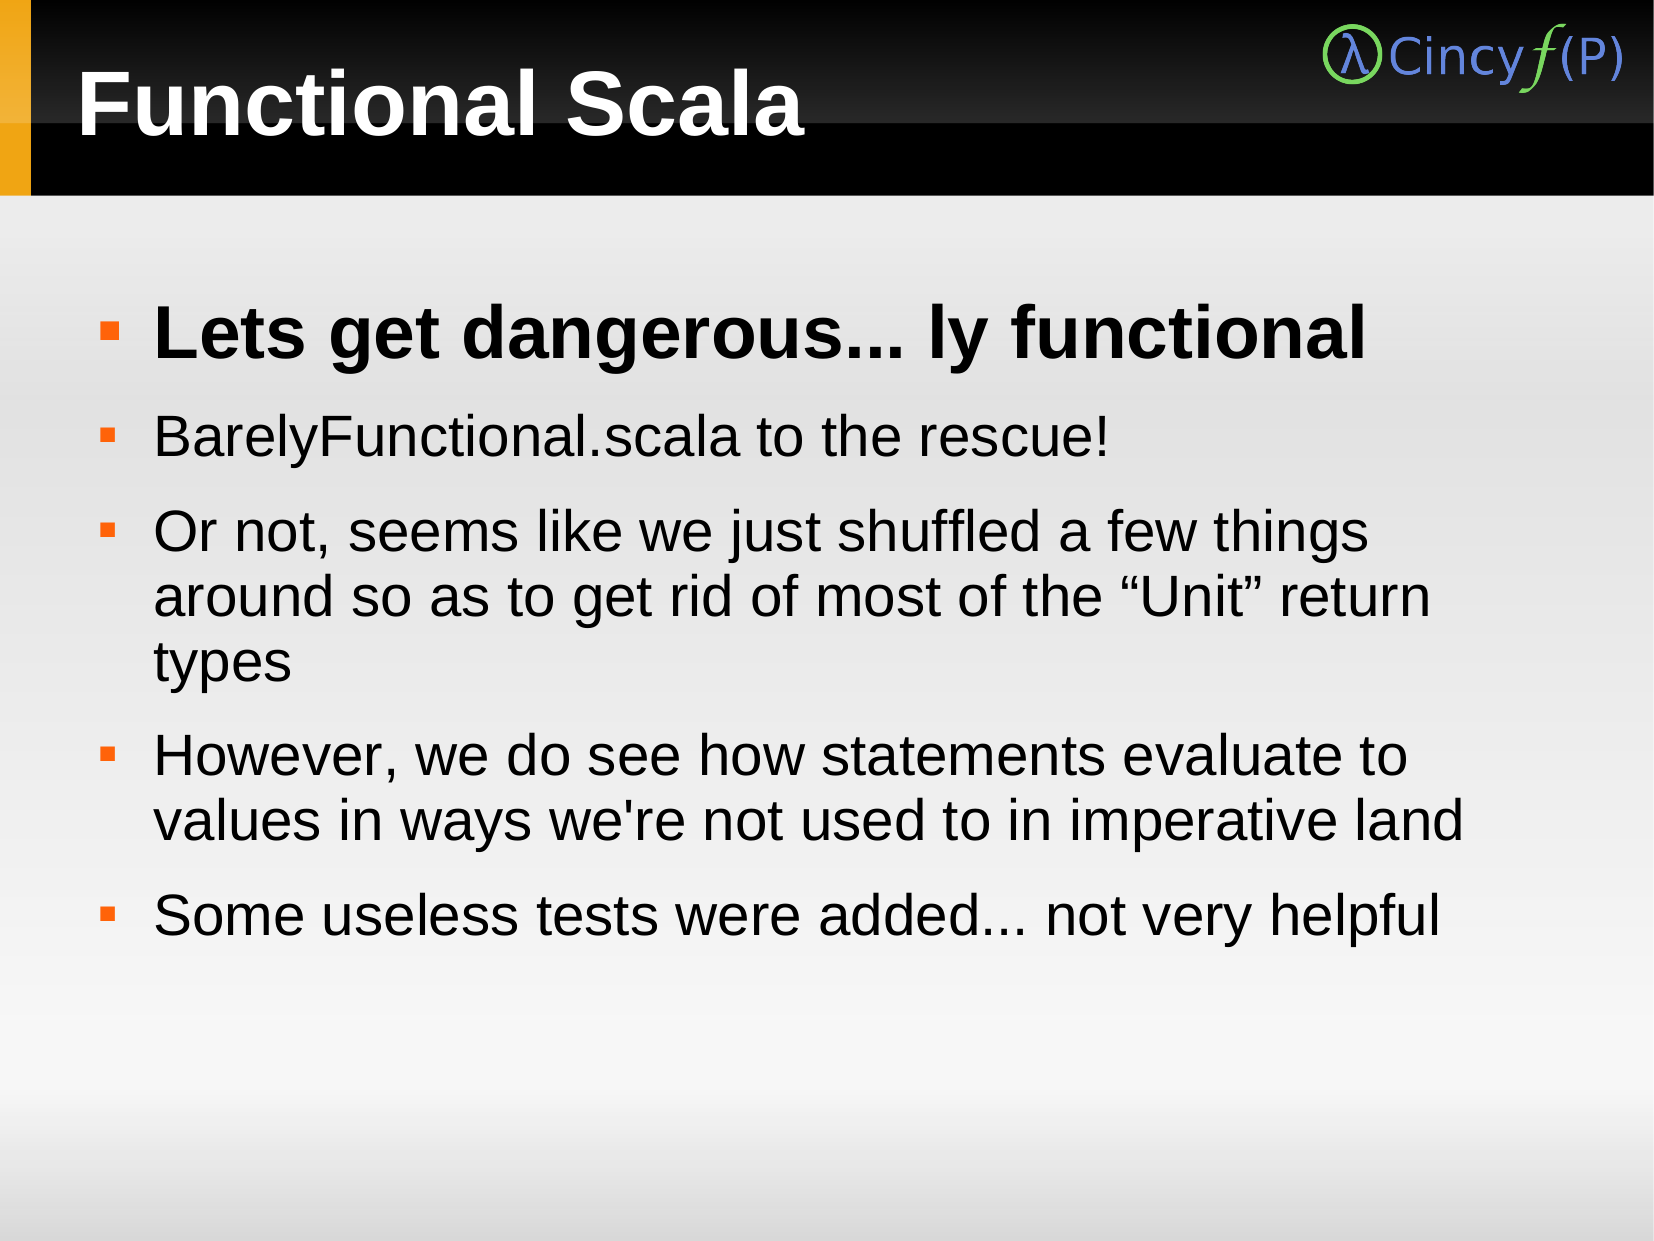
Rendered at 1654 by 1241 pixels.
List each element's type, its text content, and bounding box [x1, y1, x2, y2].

title Functional Scala [76, 0, 1565, 208]
list Lets get dangerous... ly functional BarelyFunctional.scala to the rescue! Or not, seems like we just shuffled a few things around so as to get rid of most of the “Unit” return types However, we do see how statements evaluate to values in ways we're not used to in imperative land Some useless tests were added... not very helpful [82, 290, 1538, 1094]
picture [0, 0, 1654, 1241]
